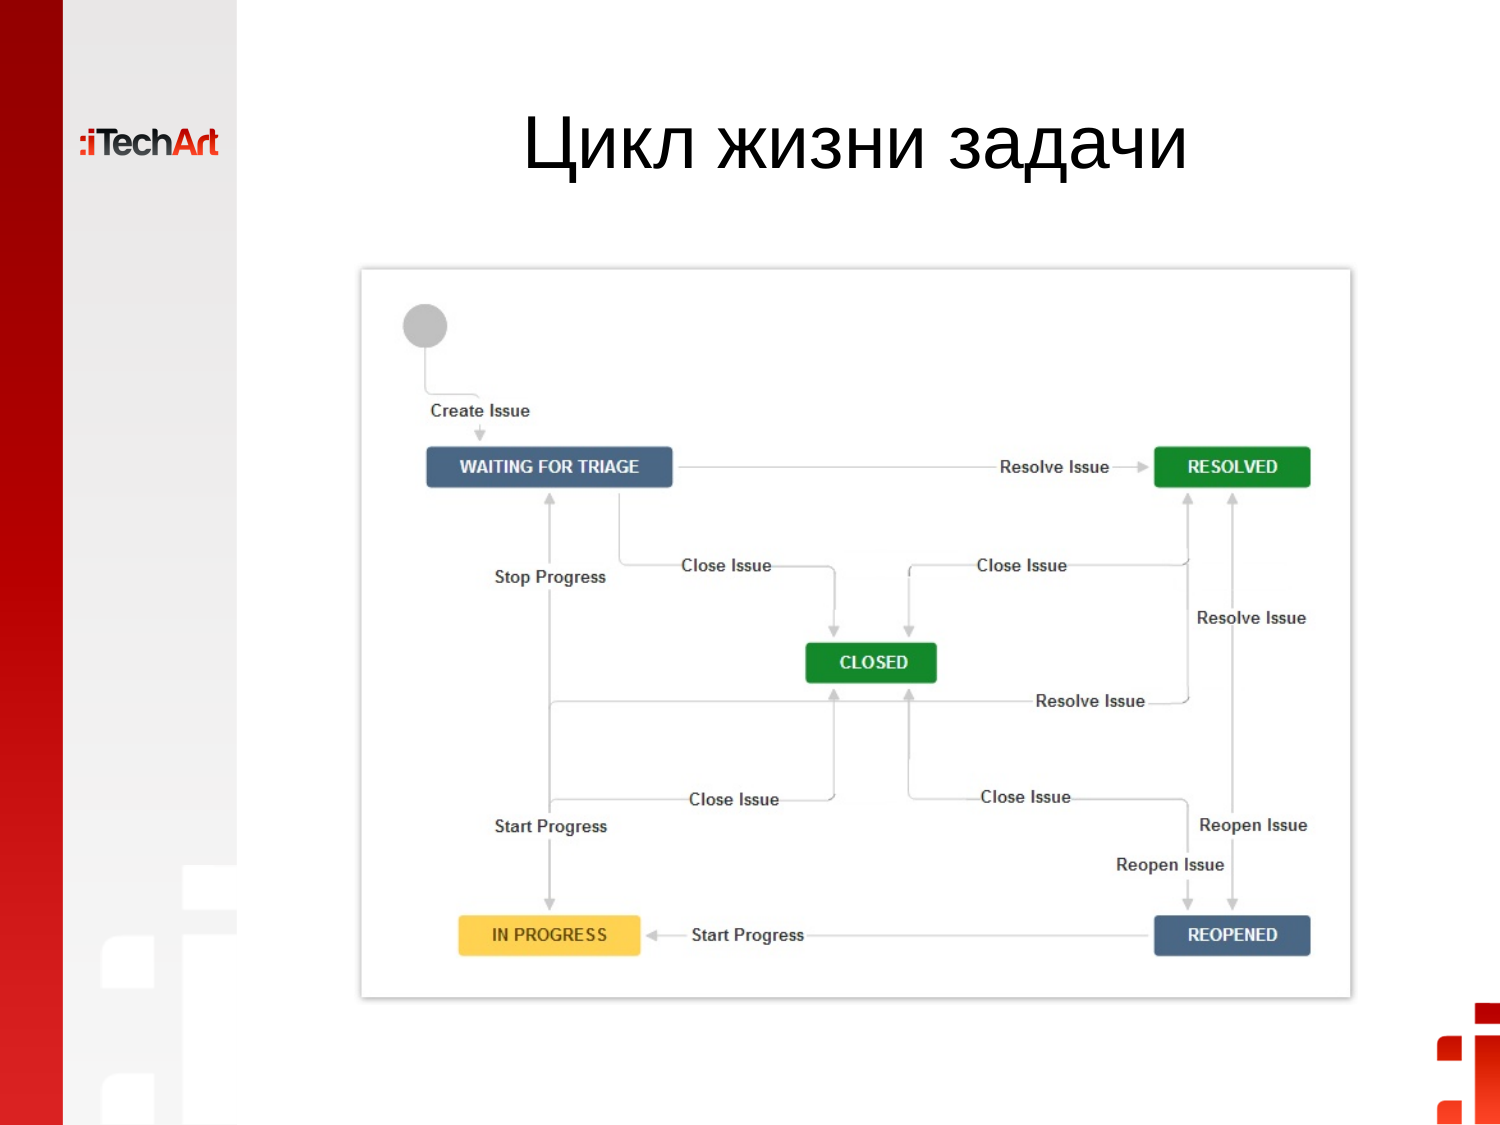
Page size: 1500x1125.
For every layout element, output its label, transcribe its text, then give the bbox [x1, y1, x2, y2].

title Цикл жизни задачи [262, 45, 1450, 233]
picture [0, 0, 1500, 1125]
